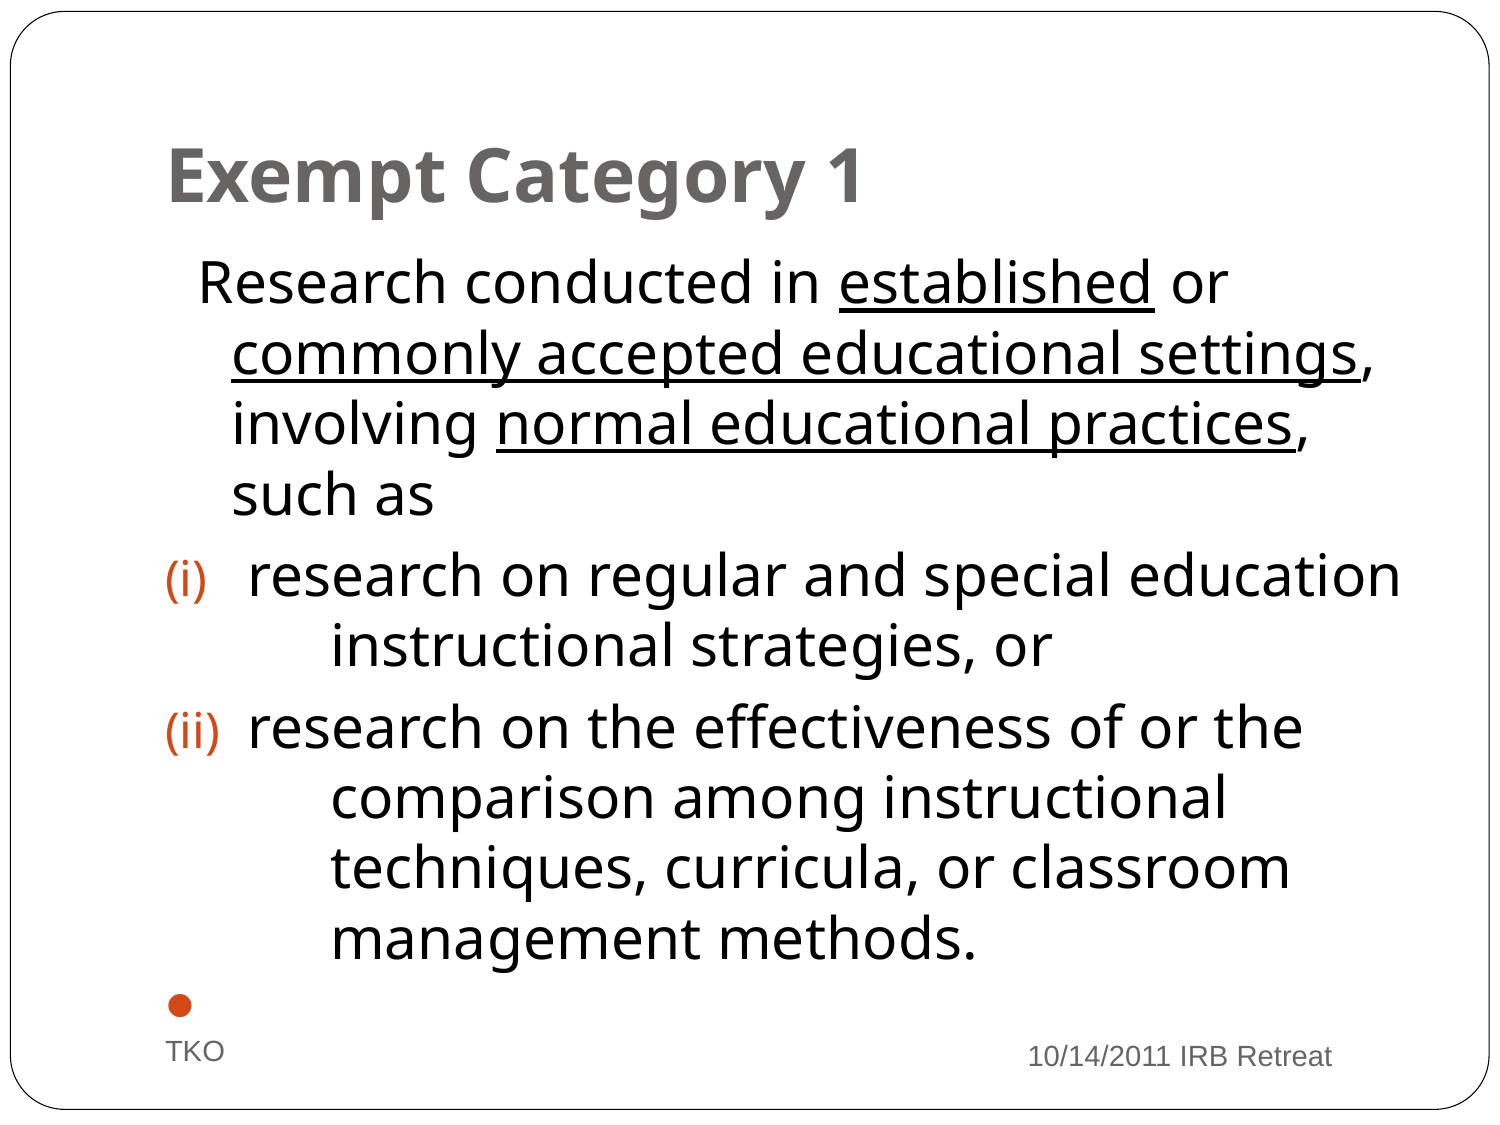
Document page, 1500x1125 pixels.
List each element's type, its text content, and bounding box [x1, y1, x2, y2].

text_box 10/14/2011 IRB Retreat [1012, 1015, 1419, 1094]
title Exempt Category 1 [150, 45, 1426, 233]
list Research conducted in established or commonly accepted educational settings, involving normal educational practices, such as research on regular and special education instructional strategies, or research on the effectiveness of or the comparison among instructional techniques, curricula, or classroom management methods. [150, 237, 1426, 988]
text_box TKO [150, 1012, 801, 1088]
